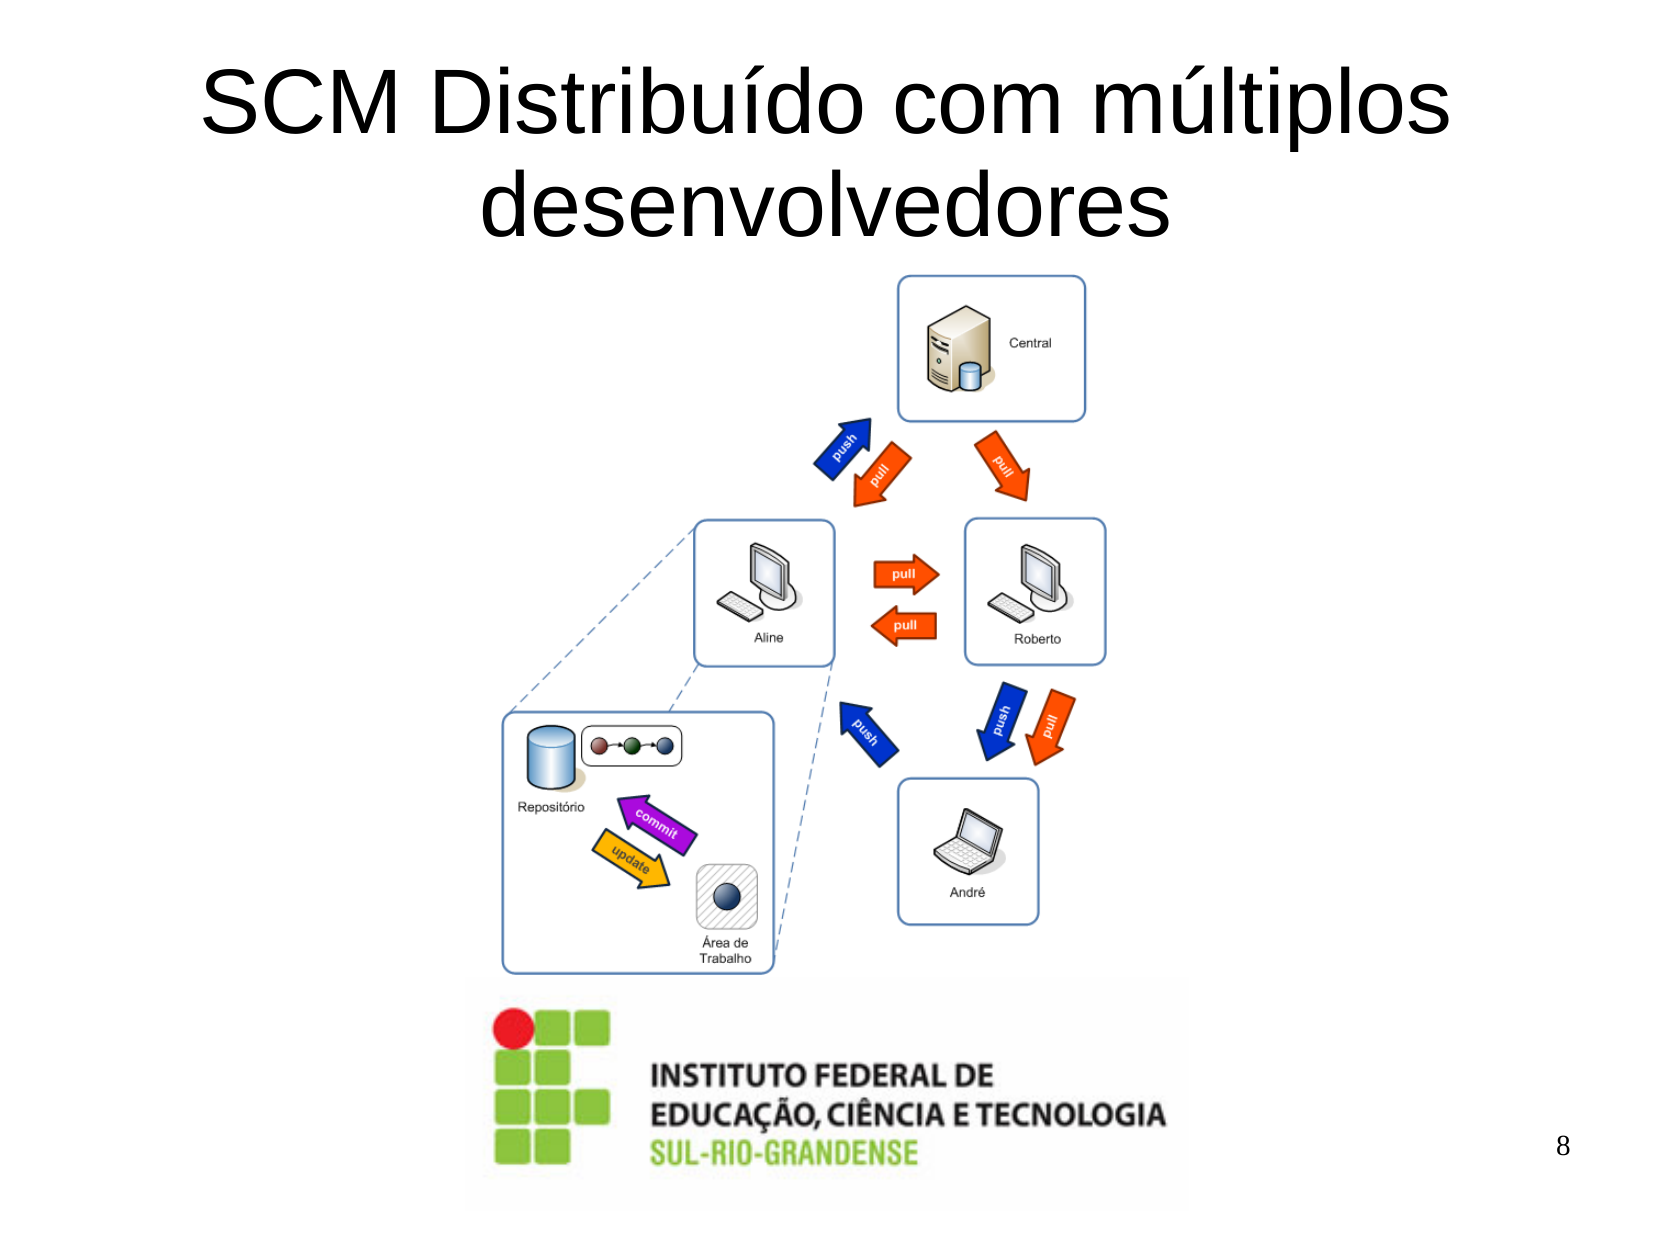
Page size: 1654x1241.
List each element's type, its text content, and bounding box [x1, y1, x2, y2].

picture [465, 977, 1189, 1211]
picture [501, 274, 1107, 975]
title SCM Distribuído com múltiplos desenvolvedores [82, 50, 1571, 256]
